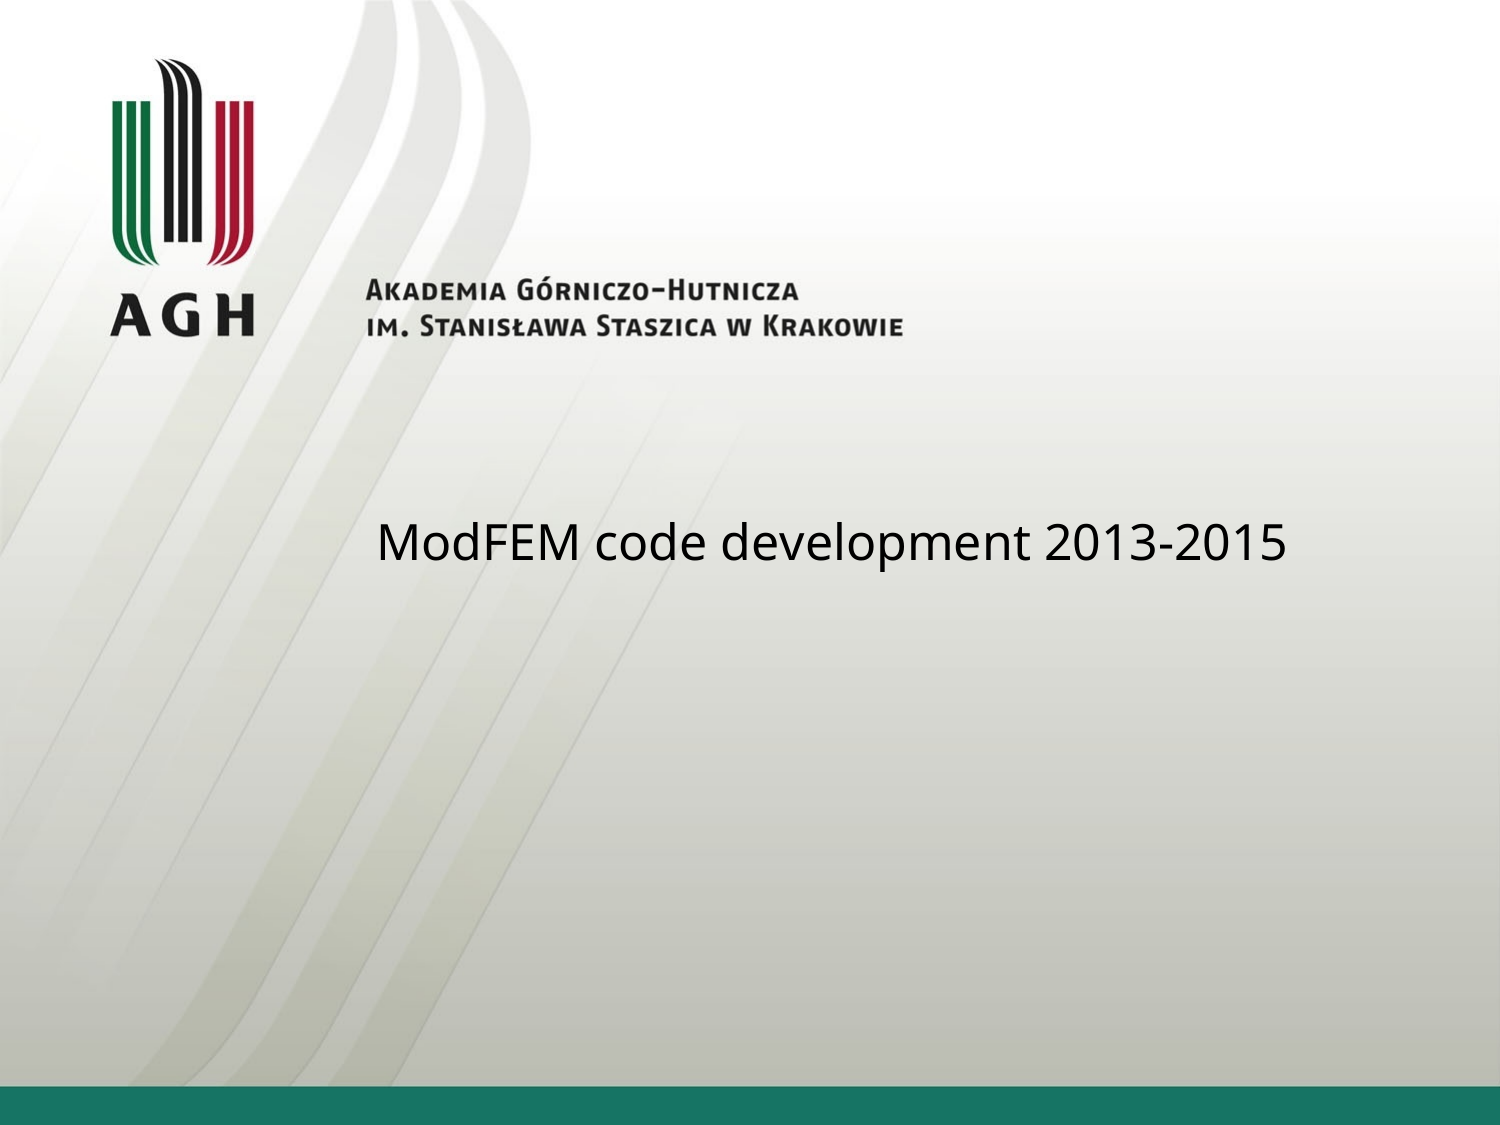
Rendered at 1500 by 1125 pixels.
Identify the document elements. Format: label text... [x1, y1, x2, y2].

picture [0, 0, 1500, 1125]
subtitle ModFEM code development 2013-2015 [242, 85, 1423, 996]
